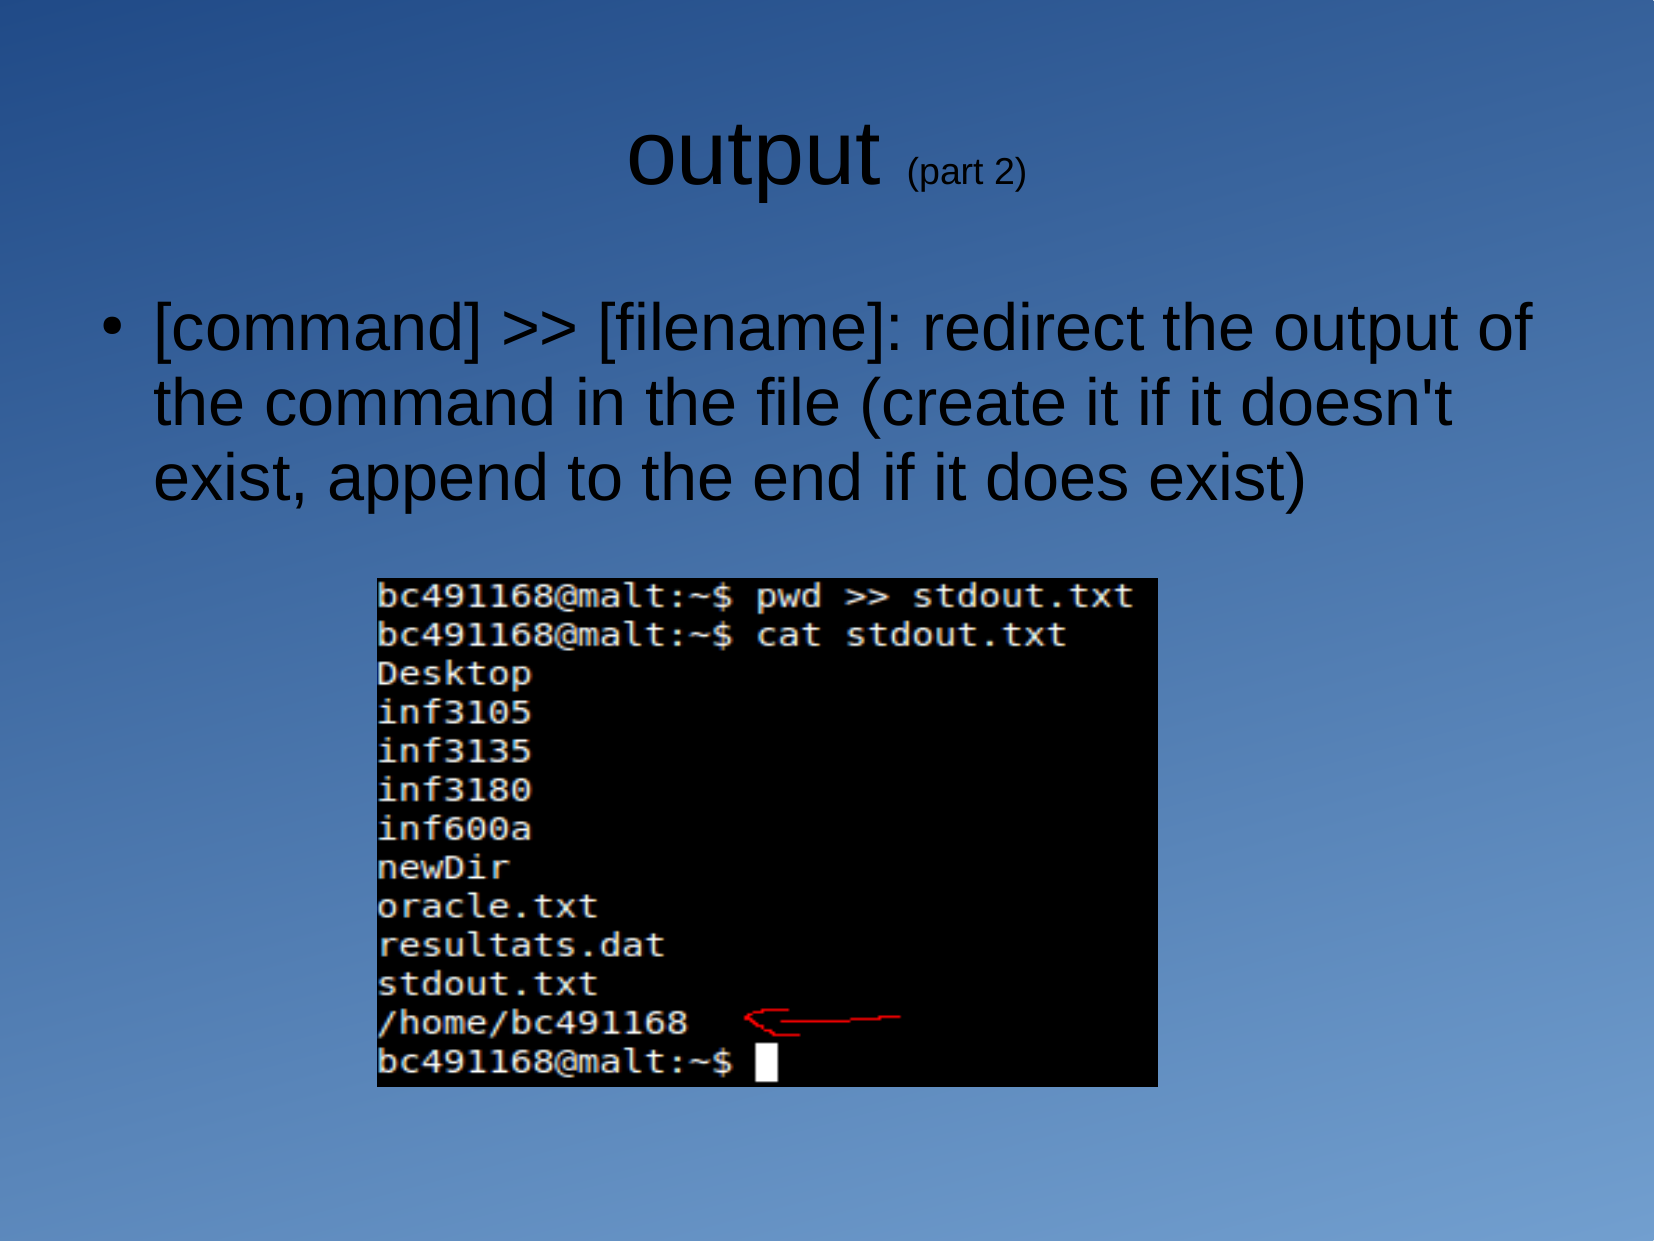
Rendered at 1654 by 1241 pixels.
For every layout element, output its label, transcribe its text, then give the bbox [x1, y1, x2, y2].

title output (part 2) [82, 49, 1571, 257]
list [command] >> [filename]: redirect the output of the command in the file (create it if it doesn't exist, append to the end if it does exist) [82, 290, 1571, 1010]
picture [377, 578, 1158, 1087]
